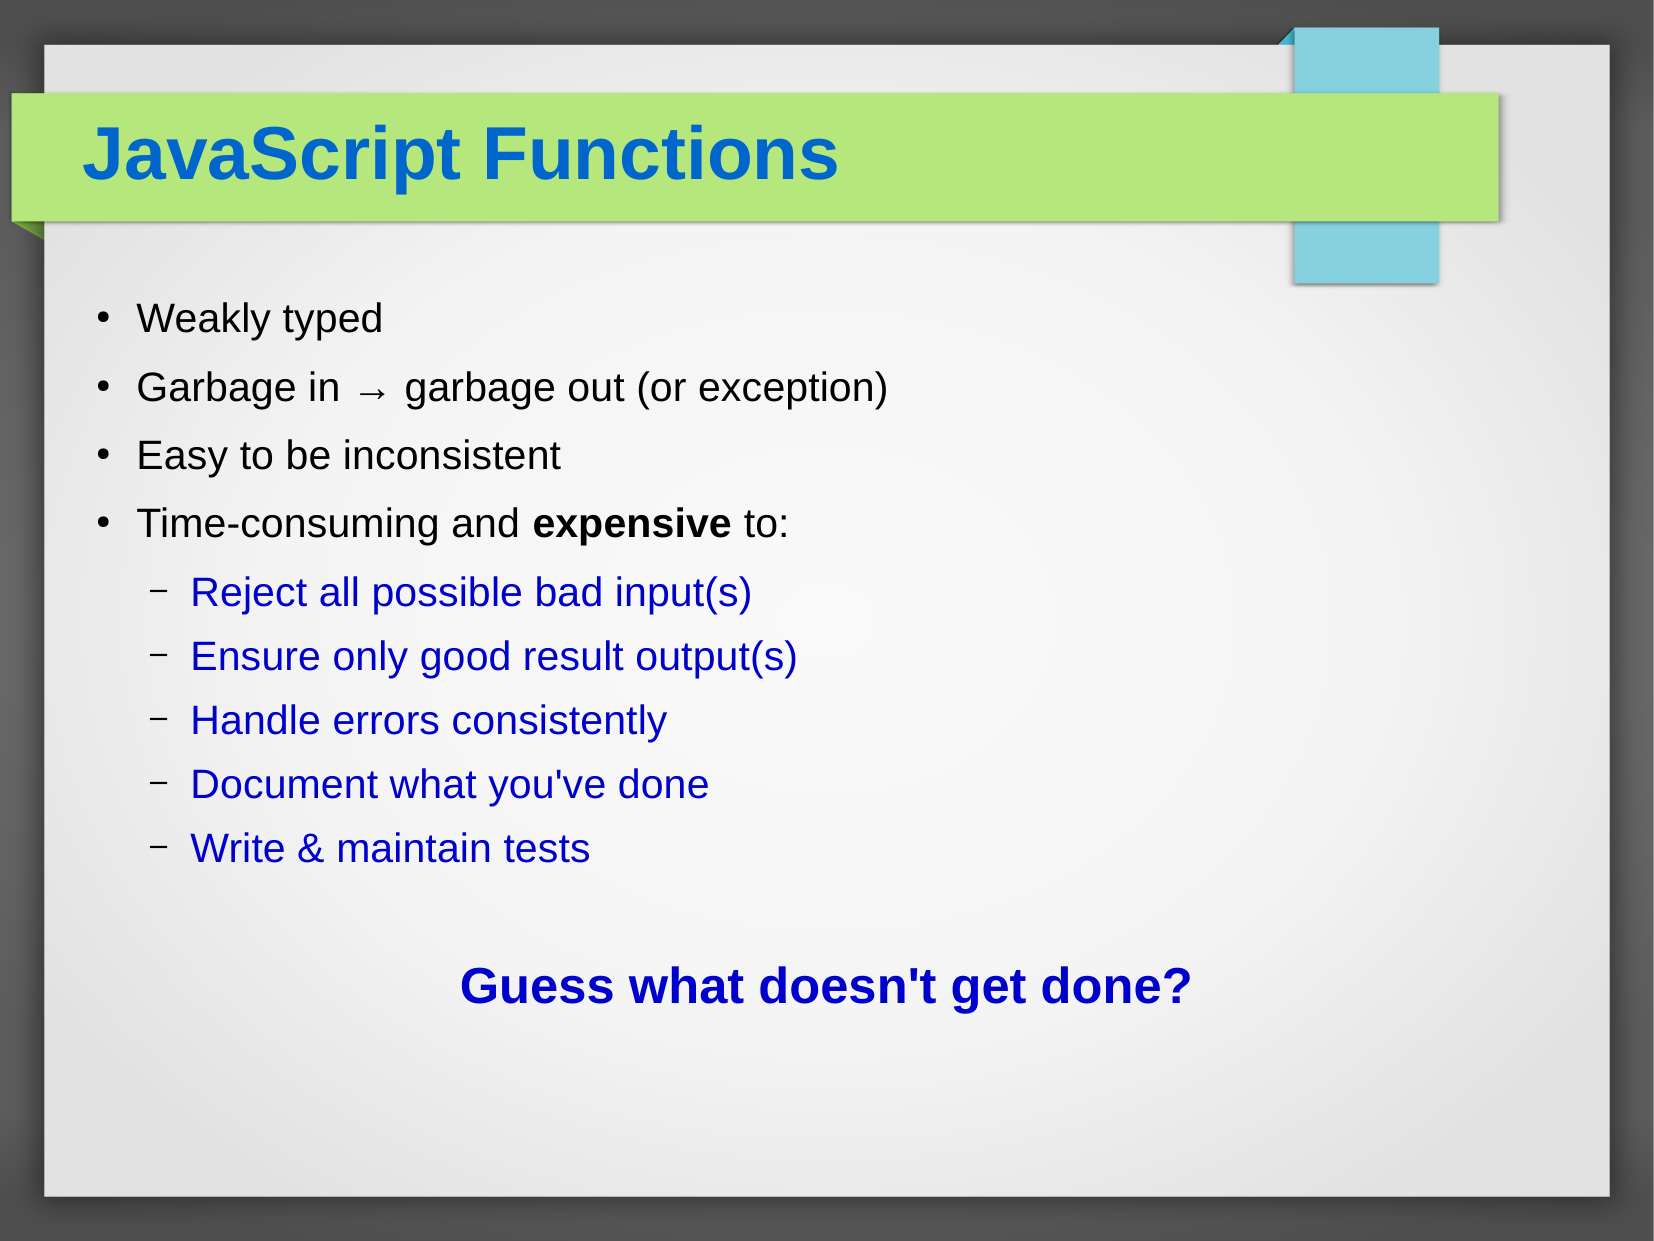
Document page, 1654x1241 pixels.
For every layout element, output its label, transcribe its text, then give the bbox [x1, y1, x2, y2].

picture [0, 0, 1654, 1241]
list Weakly typed Garbage in → garbage out (or exception) Easy to be inconsistent Time-consuming and expensive to: Reject all possible bad input(s) Ensure only good result output(s) Handle errors consistently Document what you've done Write & maintain tests Guess what doesn't get done? [82, 295, 1571, 1015]
title JavaScript Functions [82, 94, 1264, 213]
